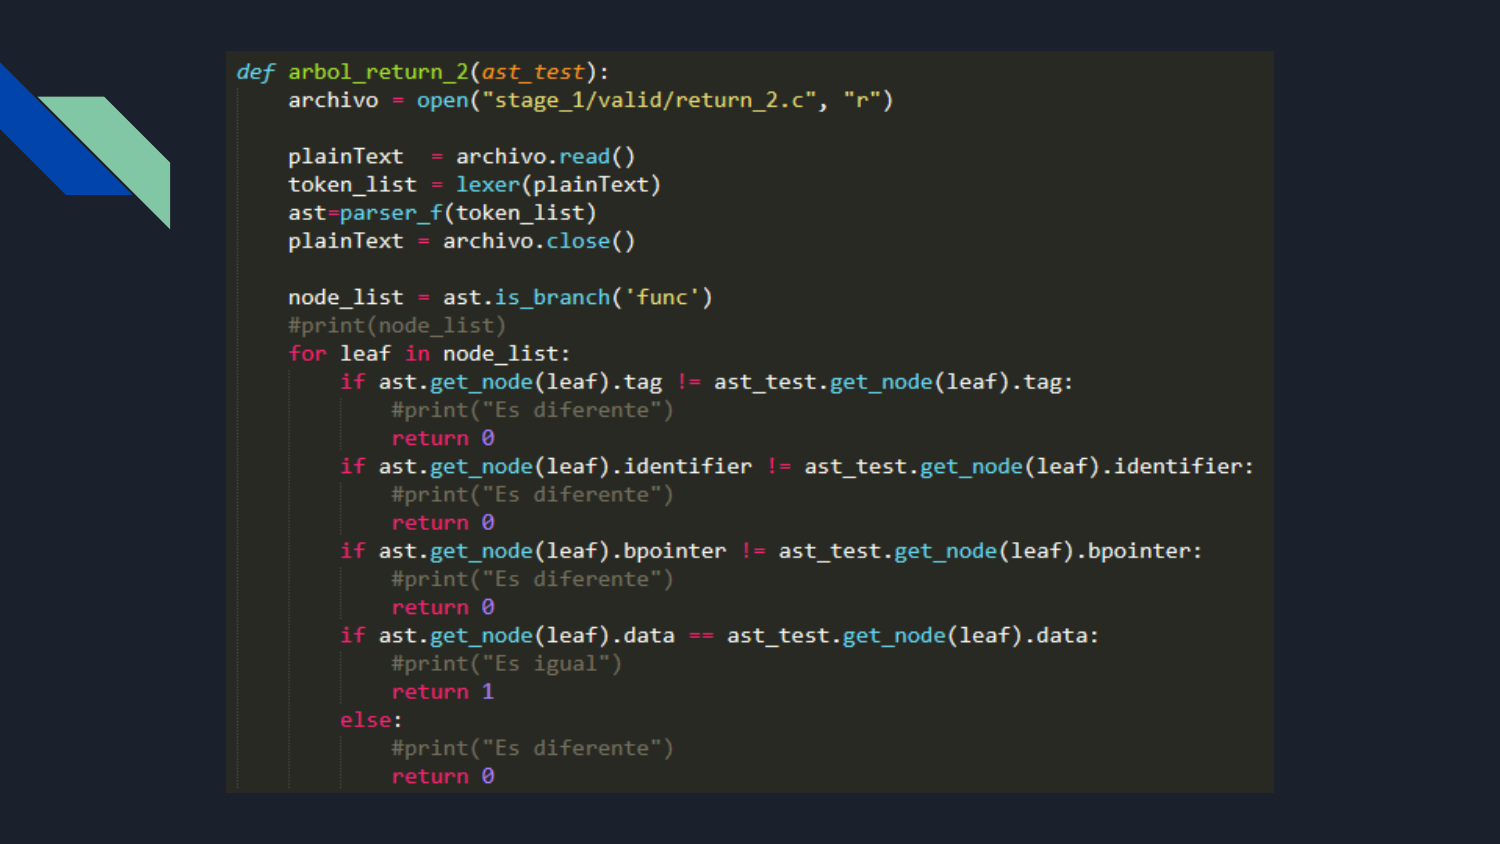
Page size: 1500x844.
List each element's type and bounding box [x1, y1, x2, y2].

picture [226, 51, 1274, 793]
